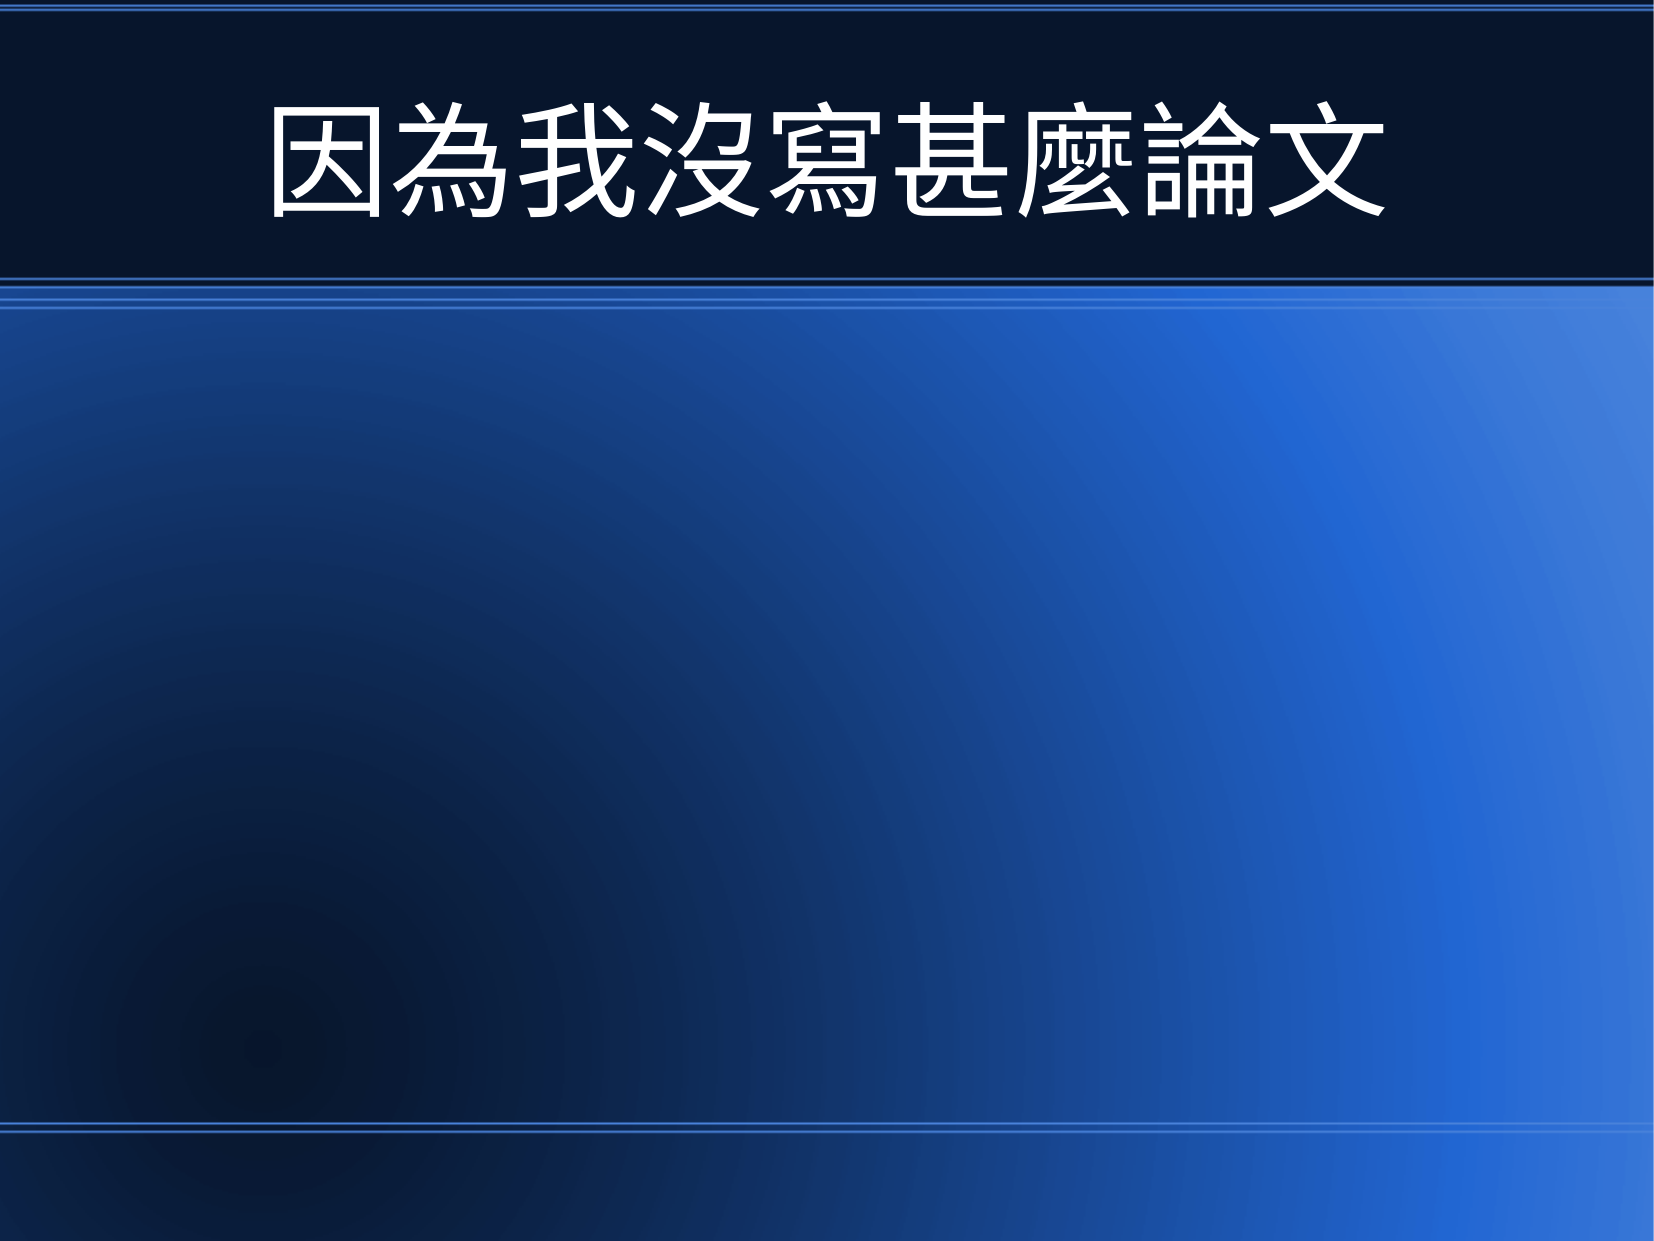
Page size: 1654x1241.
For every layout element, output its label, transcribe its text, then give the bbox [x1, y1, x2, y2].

title 因為我沒寫甚麼論文 [82, 49, 1571, 257]
picture [0, 0, 1654, 1241]
